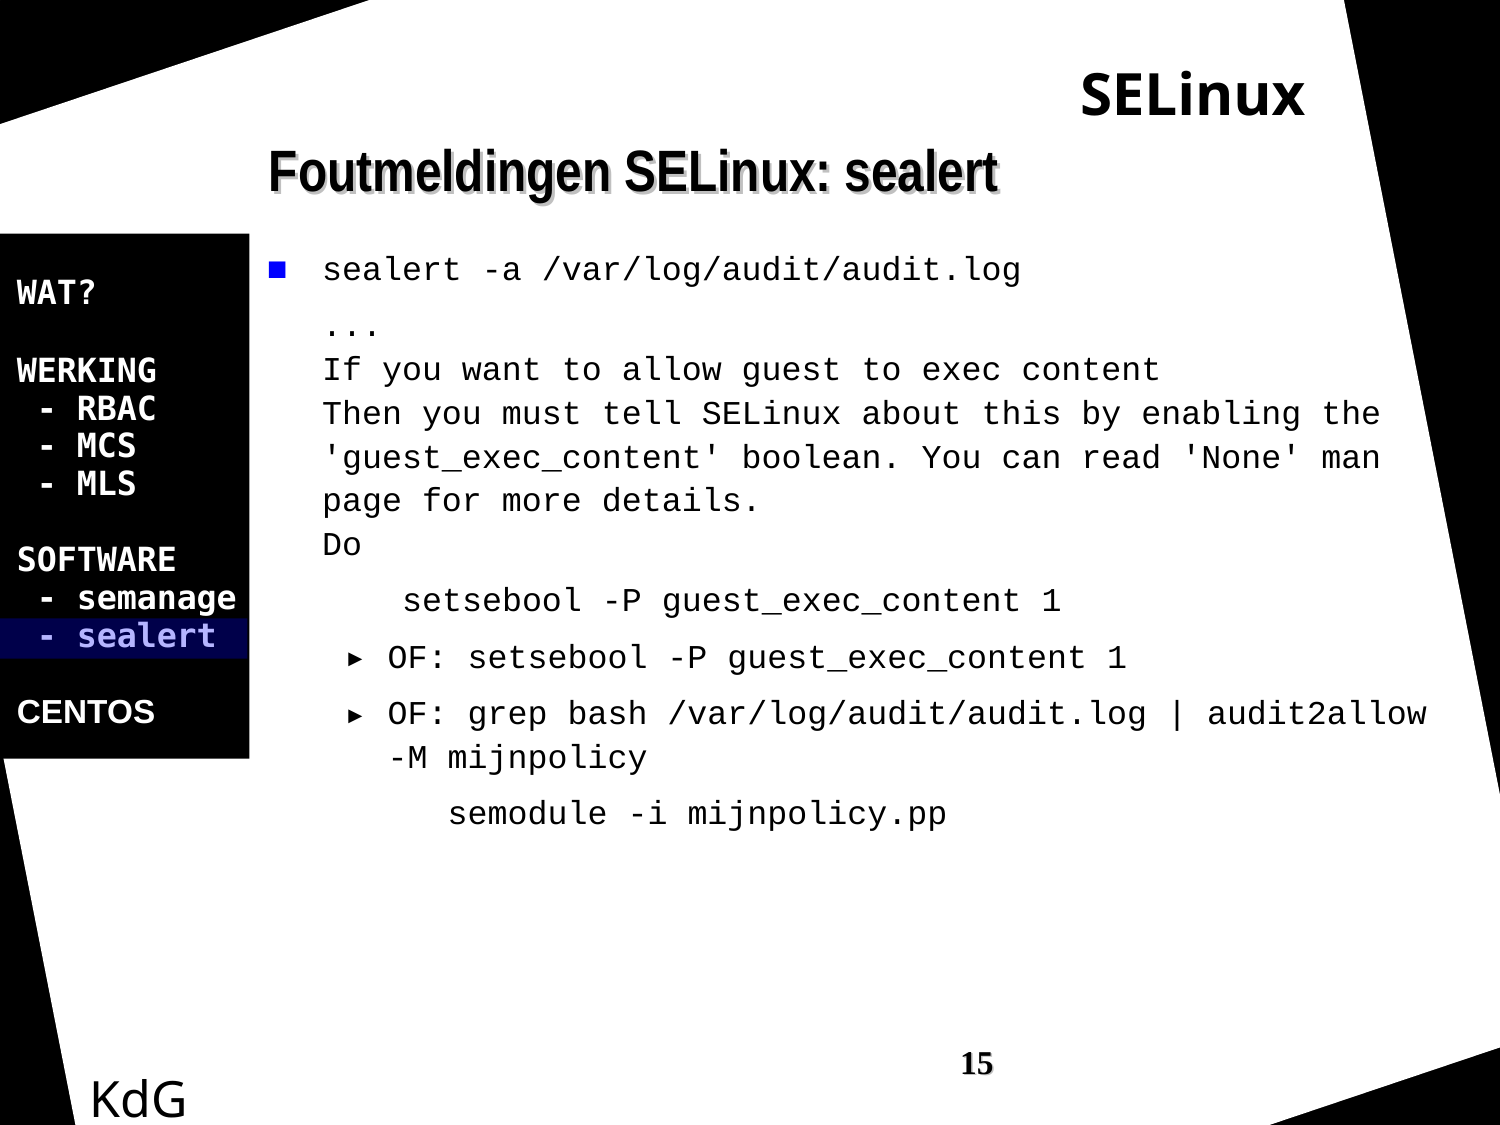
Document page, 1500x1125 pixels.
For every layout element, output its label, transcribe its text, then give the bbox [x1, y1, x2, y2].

list sealert -a /var/log/audit/audit.log ... If you want to allow guest to exec content Then you must tell SELinux about this by enabling the 'guest_exec_content' boolean. You can read 'None' man page for more details. Do setsebool -P guest_exec_content 1 OF: setsebool -P guest_exec_content 1 OF: grep bash /var/log/audit/audit.log | audit2allow -M mijnpolicy semodule -i mijnpolicy.pp [268, 246, 1468, 900]
title Foutmeldingen SELinux: sealert [268, 41, 1415, 246]
text_box [0, 618, 248, 659]
